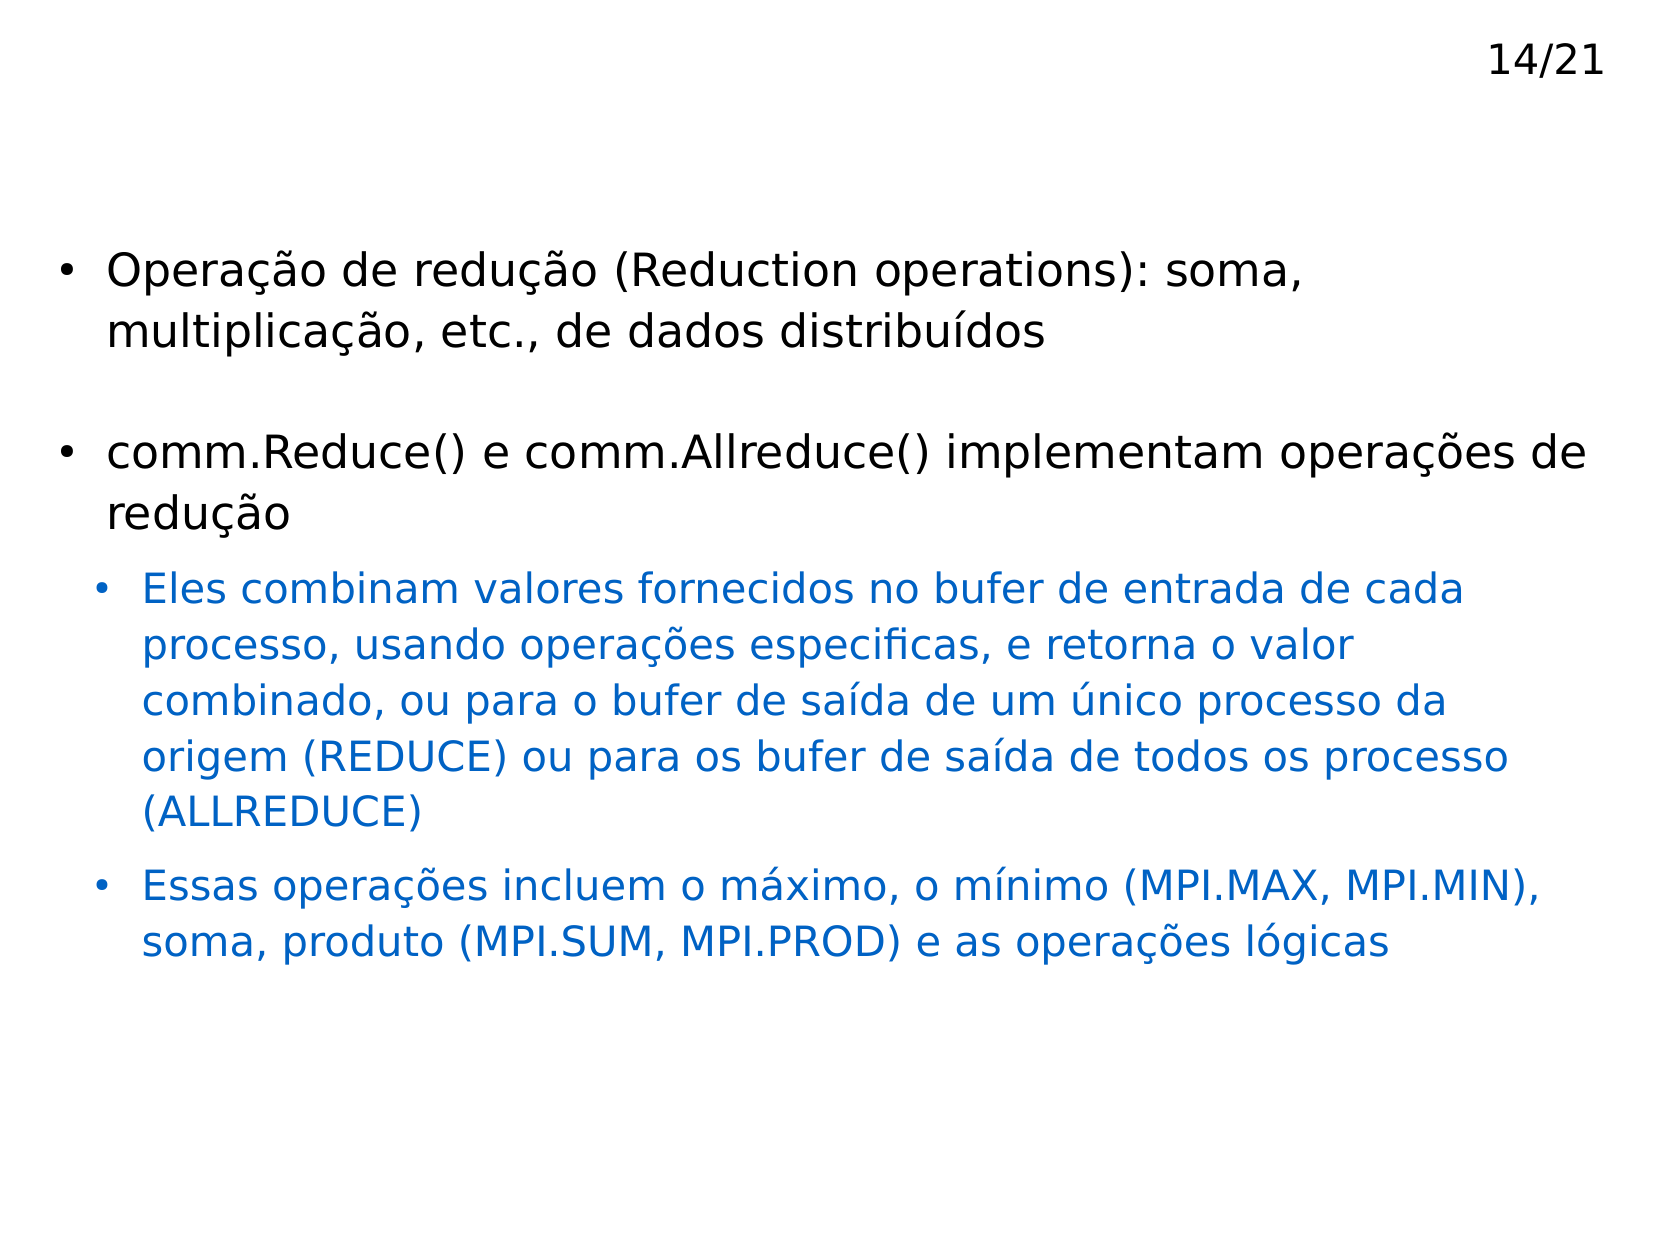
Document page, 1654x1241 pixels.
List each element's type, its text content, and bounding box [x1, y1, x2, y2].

list Operação de redução (Reduction operations): soma, multiplicação, etc., de dados distribuídos comm.Reduce() e comm.Allreduce() implementam operações de redução Eles combinam valores fornecidos no bufer de entrada de cada processo, usando operações especificas, e retorna o valor combinado, ou para o bufer de saída de um único processo da origem (REDUCE) ou para os bufer de saída de todos os processo (ALLREDUCE) Essas operações incluem o máximo, o mínimo (MPI.MAX, MPI.MIN), soma, produto (MPI.SUM, MPI.PROD) e as operações lógicas [59, 236, 1595, 1211]
